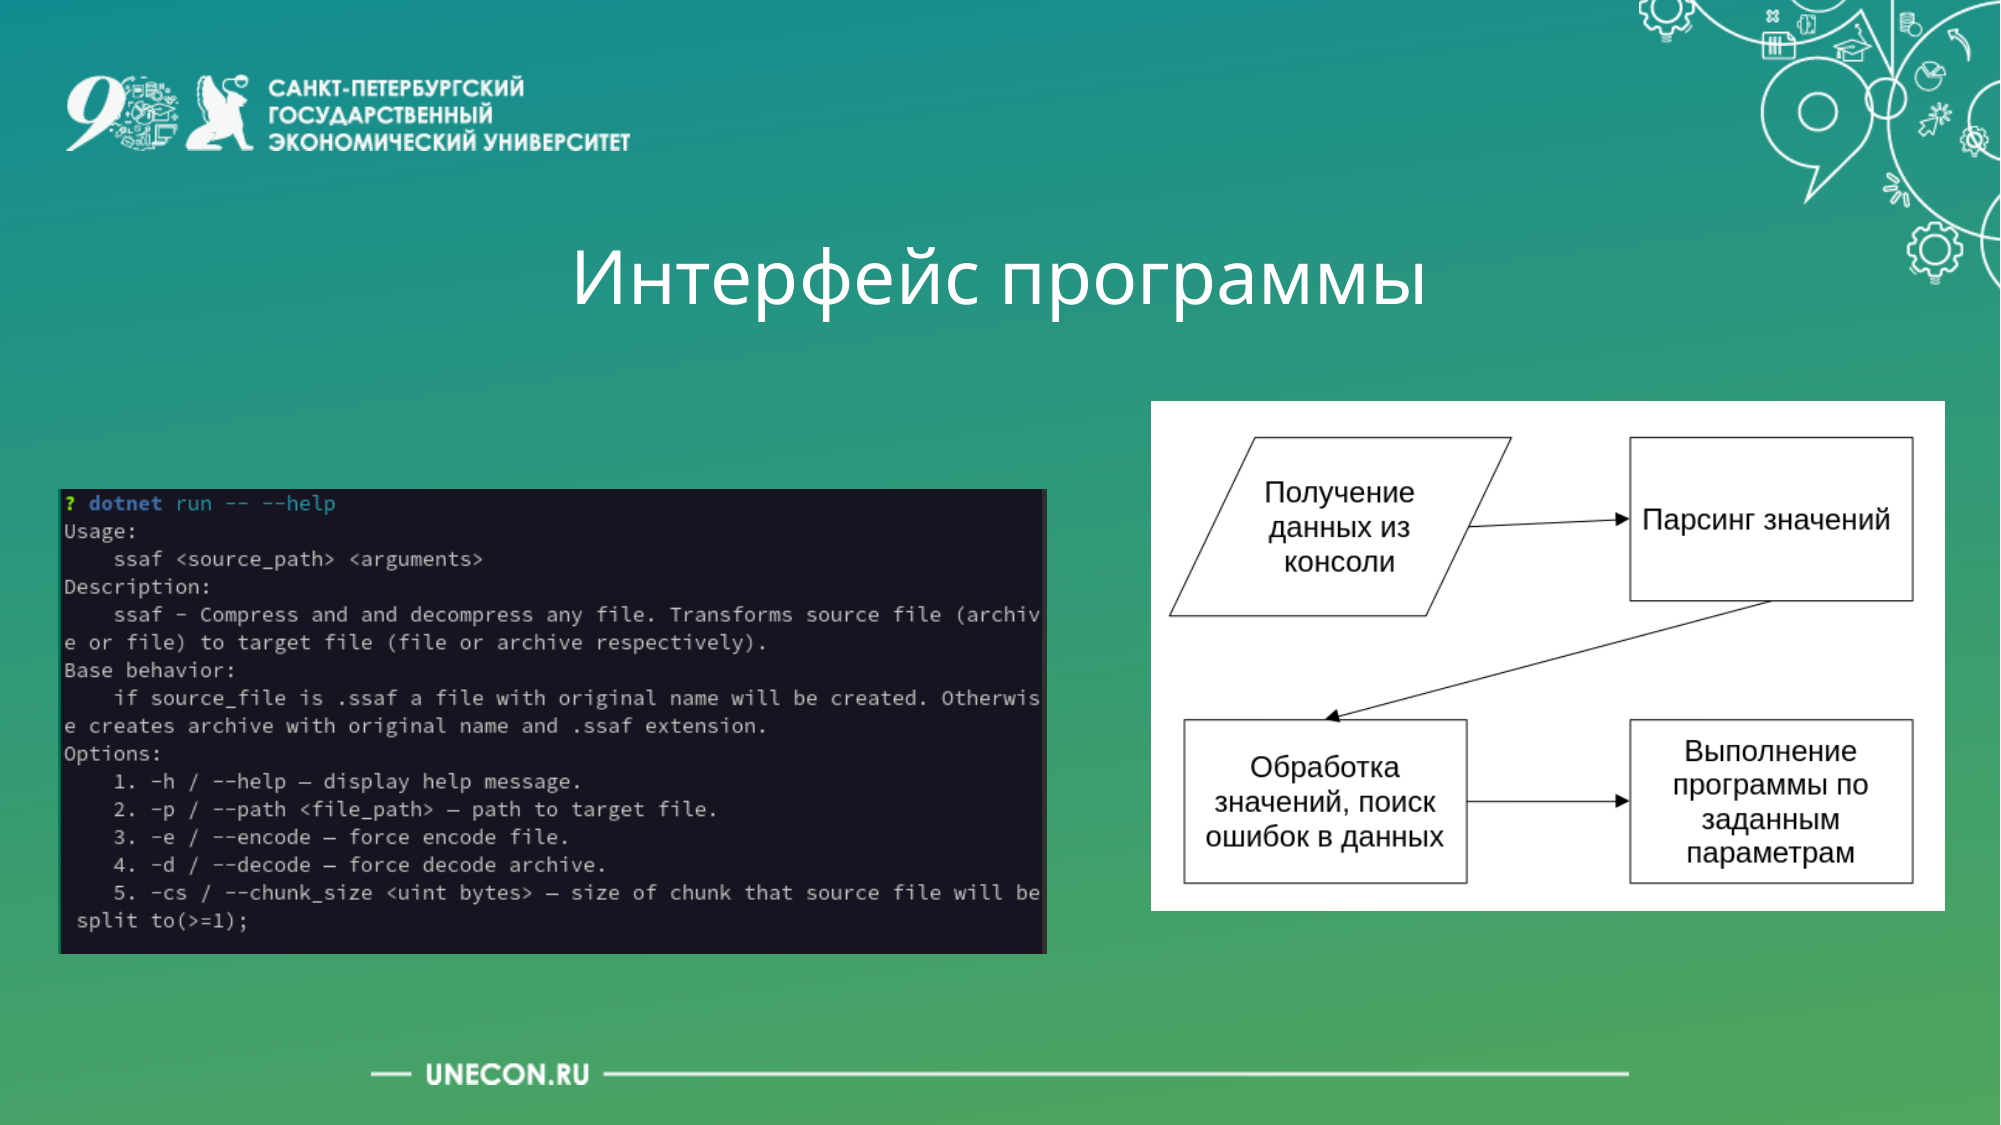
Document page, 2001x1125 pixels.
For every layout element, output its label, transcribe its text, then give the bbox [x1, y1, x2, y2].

picture [1151, 401, 1945, 911]
picture [66, 74, 630, 151]
text_box [0, 0, 2000, 1125]
picture [1639, 0, 2000, 299]
picture [371, 1062, 1629, 1085]
picture [58, 489, 1047, 954]
title Интерфейс программы [99, 180, 1900, 368]
